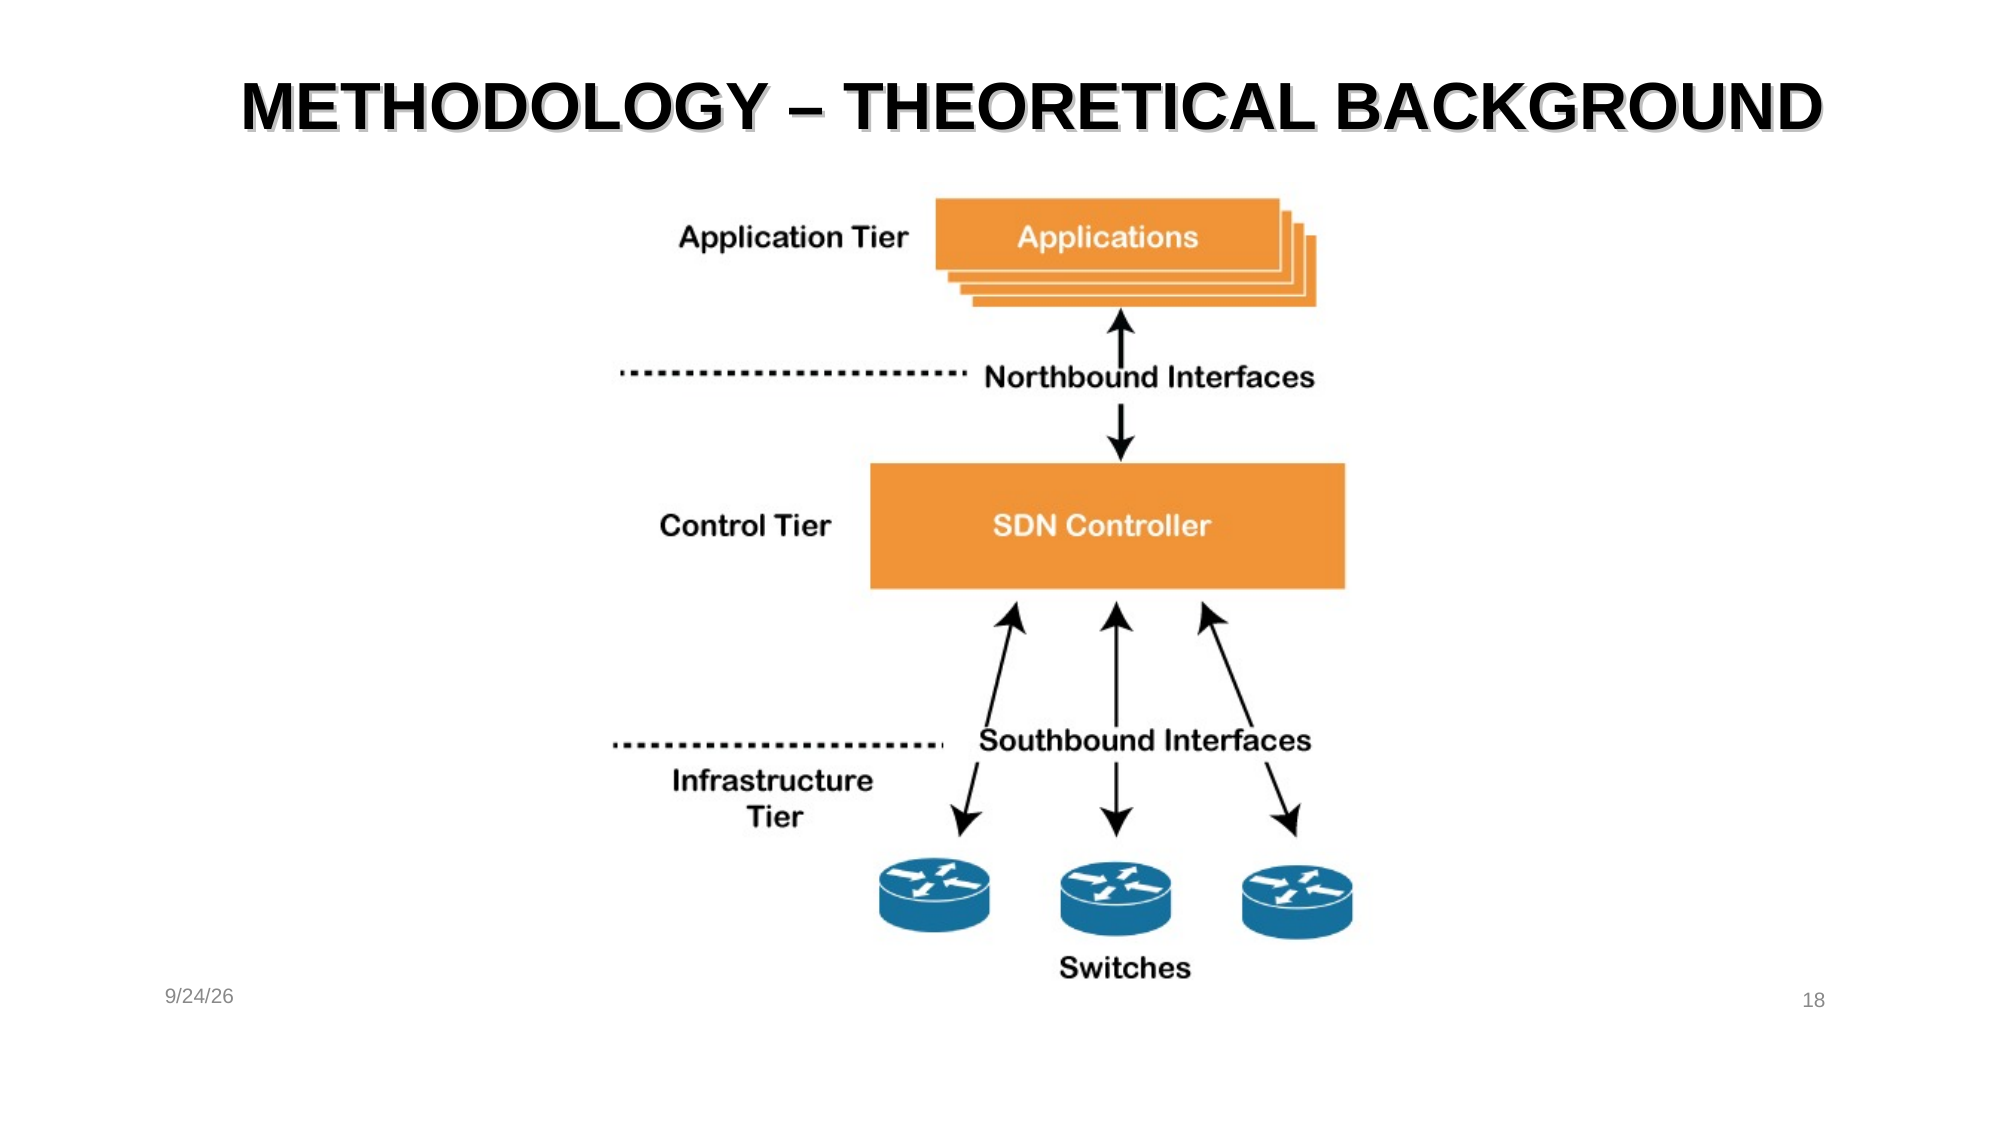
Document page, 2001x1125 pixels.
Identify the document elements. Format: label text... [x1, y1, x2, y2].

slide_number December 27, 2024 [149, 965, 600, 1025]
title Methodology – theoretical background [183, 33, 1883, 183]
slide_number 18 [1787, 969, 1911, 1030]
picture [588, 183, 1412, 1001]
